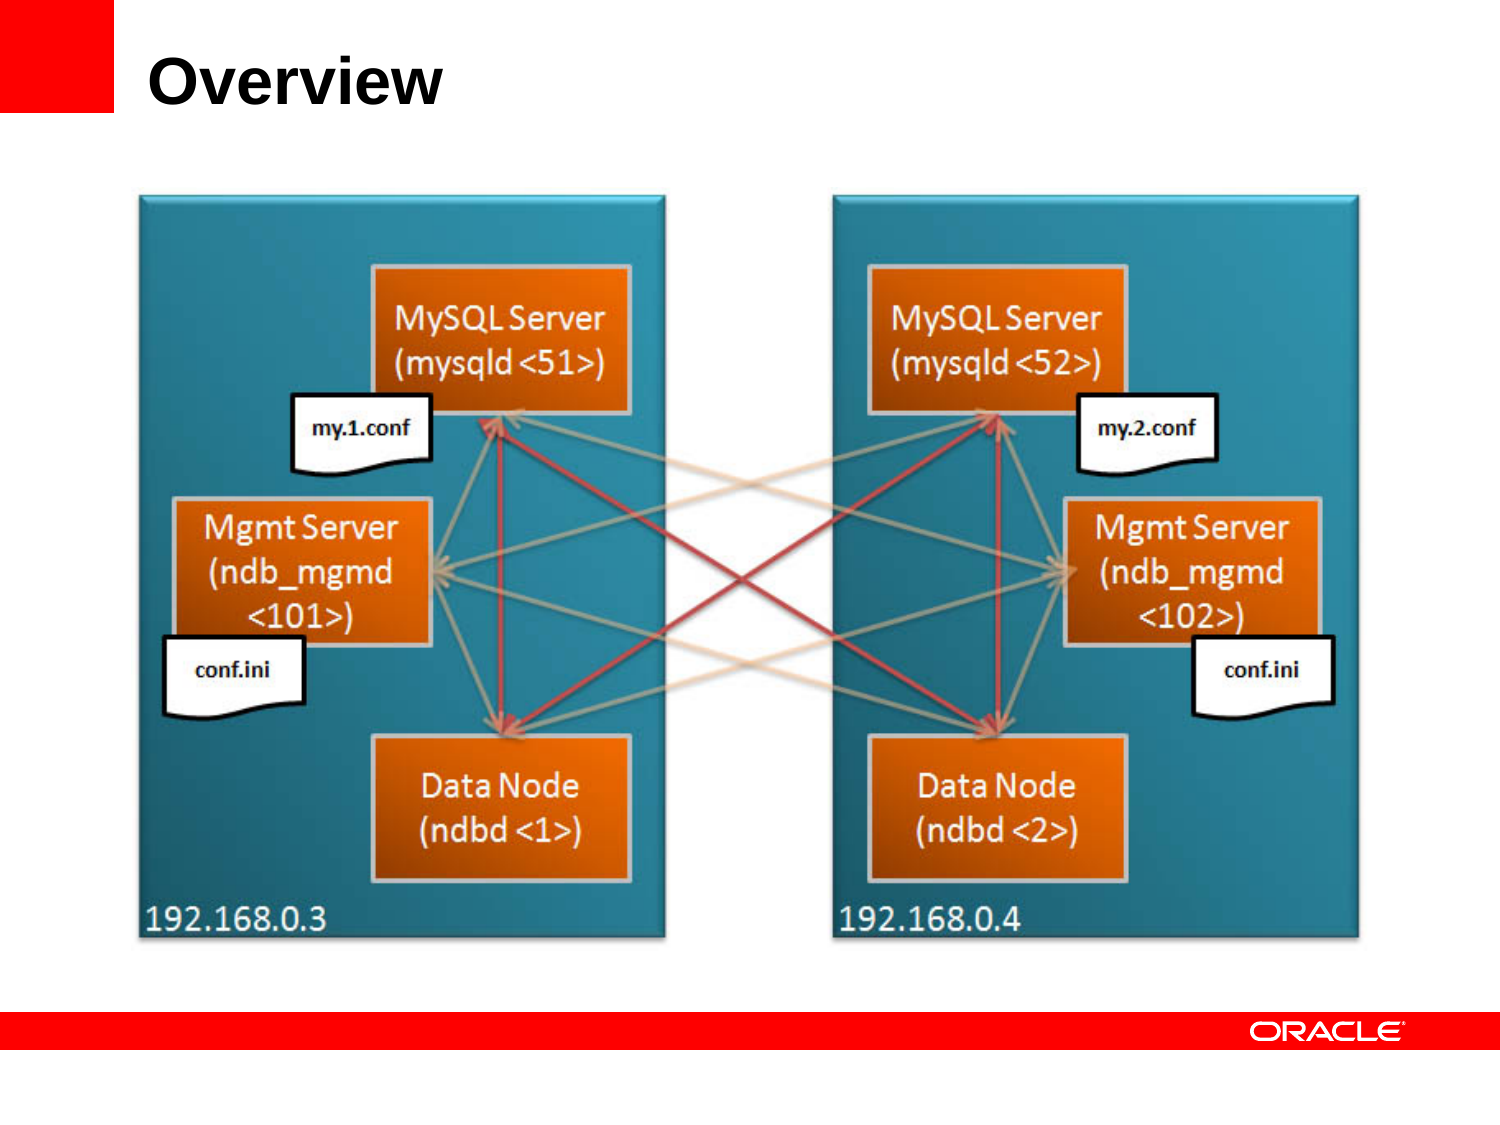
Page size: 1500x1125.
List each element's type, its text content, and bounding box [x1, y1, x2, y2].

picture [0, 0, 114, 113]
picture [131, 187, 1369, 951]
title Overview [147, 8, 1392, 119]
picture [0, 1012, 1500, 1050]
